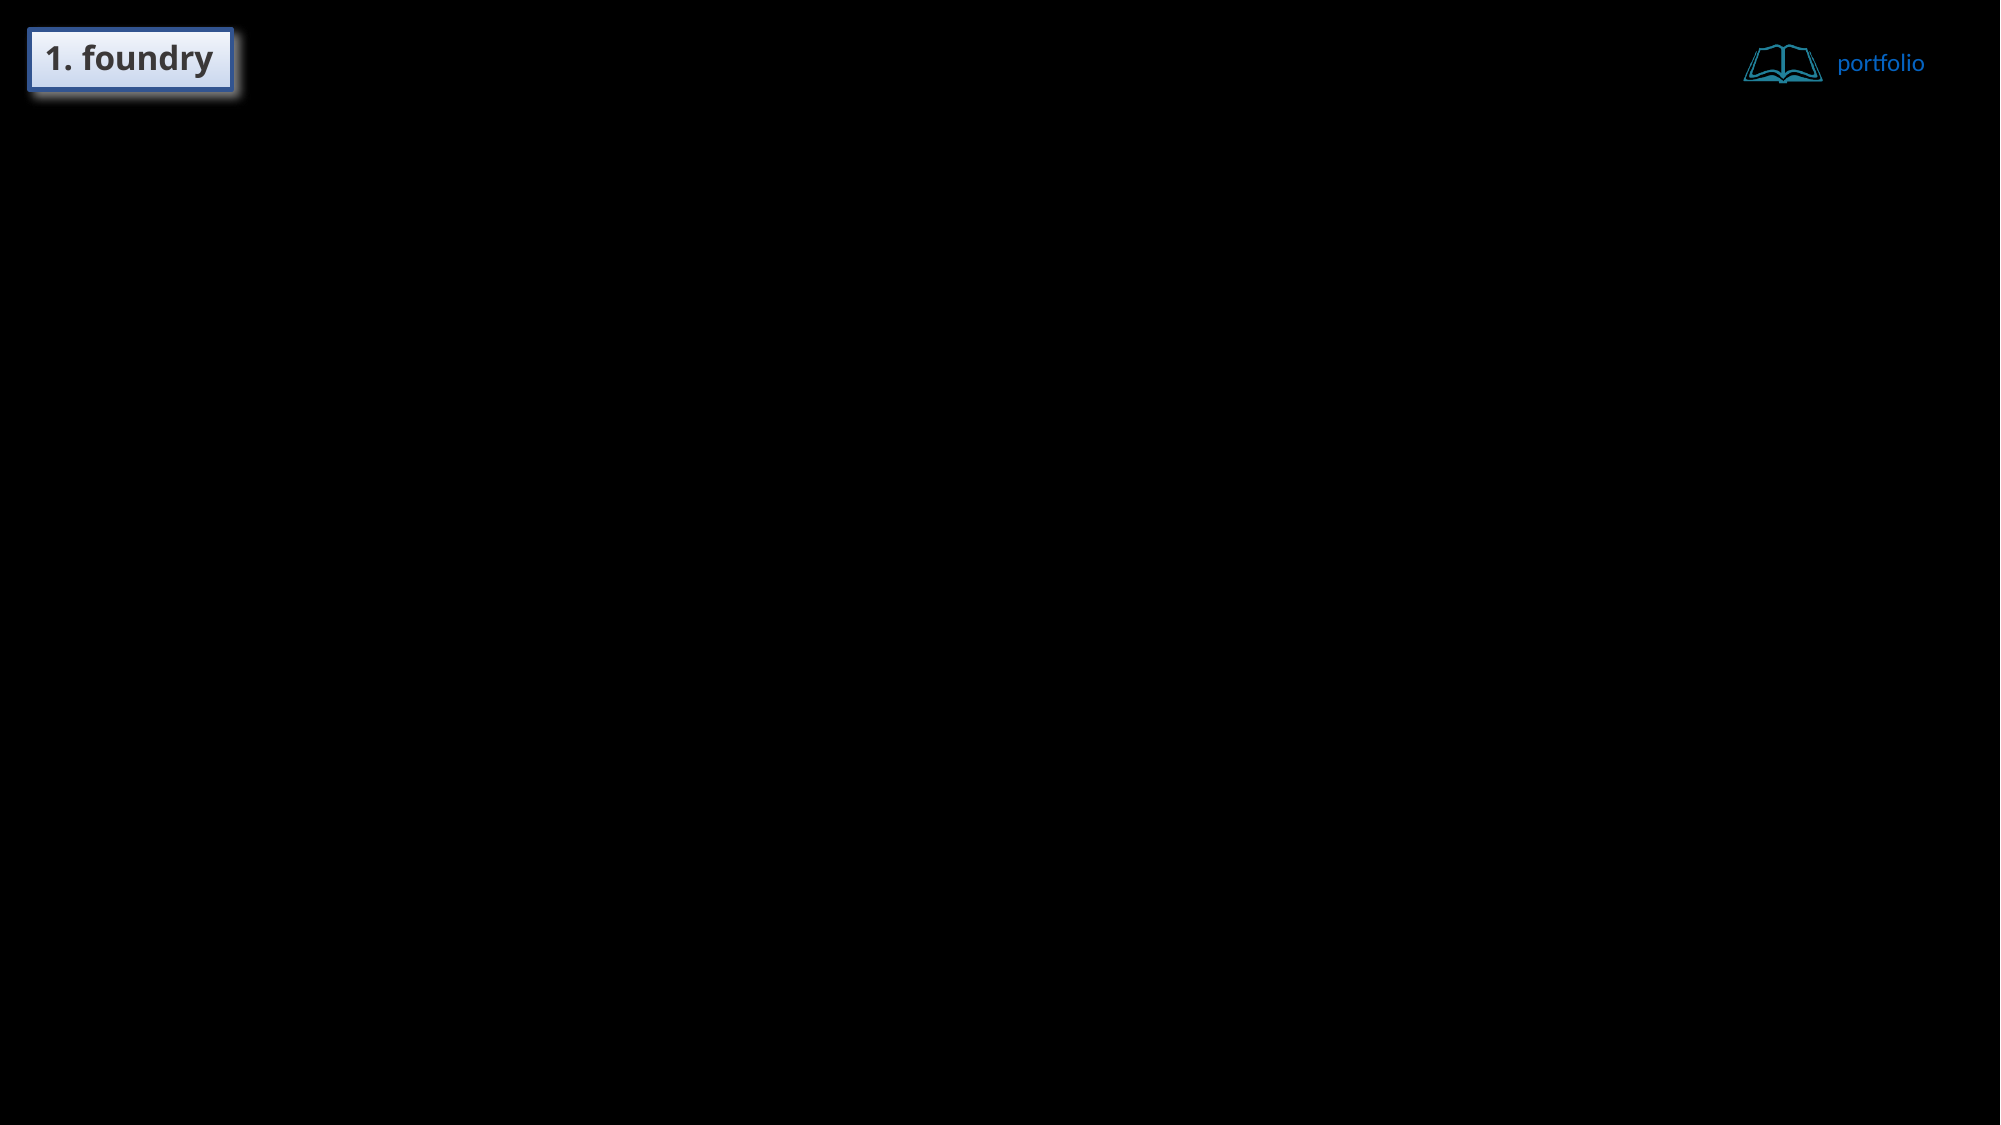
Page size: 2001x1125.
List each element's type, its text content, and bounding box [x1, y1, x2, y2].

text_box portfolio [1822, 39, 1941, 84]
title 1. foundry [29, 29, 232, 90]
picture [1741, 42, 1823, 86]
